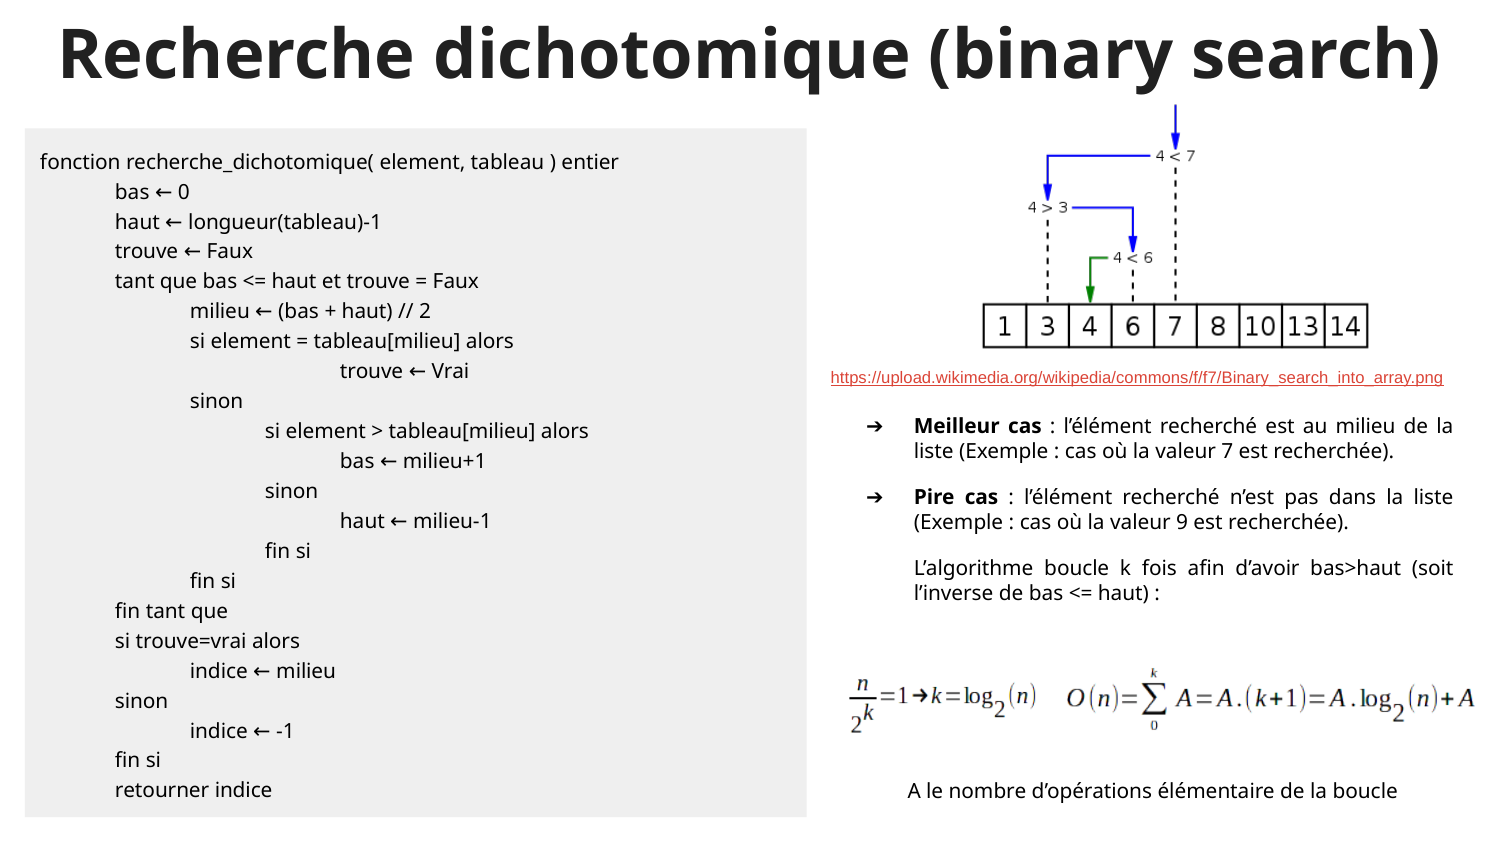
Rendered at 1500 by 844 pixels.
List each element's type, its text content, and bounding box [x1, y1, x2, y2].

text_box fonction recherche_dichotomique( element, tableau ) entier bas ← 0 haut ← longueur(tableau)-1 trouve ← Faux tant que bas <= haut et trouve = Faux milieu ← (bas + haut) // 2 si element = tableau[milieu] alors trouve ← Vrai sinon si element > tableau[milieu] alors bas ← milieu+1 sinon haut ← milieu-1 fin si fin si fin tant que si trouve=vrai alors indice ← milieu sinon indice ← -1 fin si retourner indice [24, 128, 807, 818]
list Meilleur cas : l’élément recherché est au milieu de la liste (Exemple : cas où la valeur 7 est recherchée). Pire cas : l’élément recherché n’est pas dans la liste (Exemple : cas où la valeur 9 est recherchée). L’algorithme boucle k fois afin d’avoir bas>haut (soit l’inverse de bas <= haut) : [823, 398, 1469, 670]
picture [971, 96, 1378, 357]
picture [1061, 664, 1482, 733]
list A le nombre d’opérations élémentaire de la boucle [823, 763, 1482, 831]
title Recherche dichotomique (binary search) [0, 0, 1500, 90]
text_box https://upload.wikimedia.org/wikipedia/commons/f/f7/Binary_search_into_array.png [815, 351, 1477, 402]
picture [843, 669, 1043, 738]
